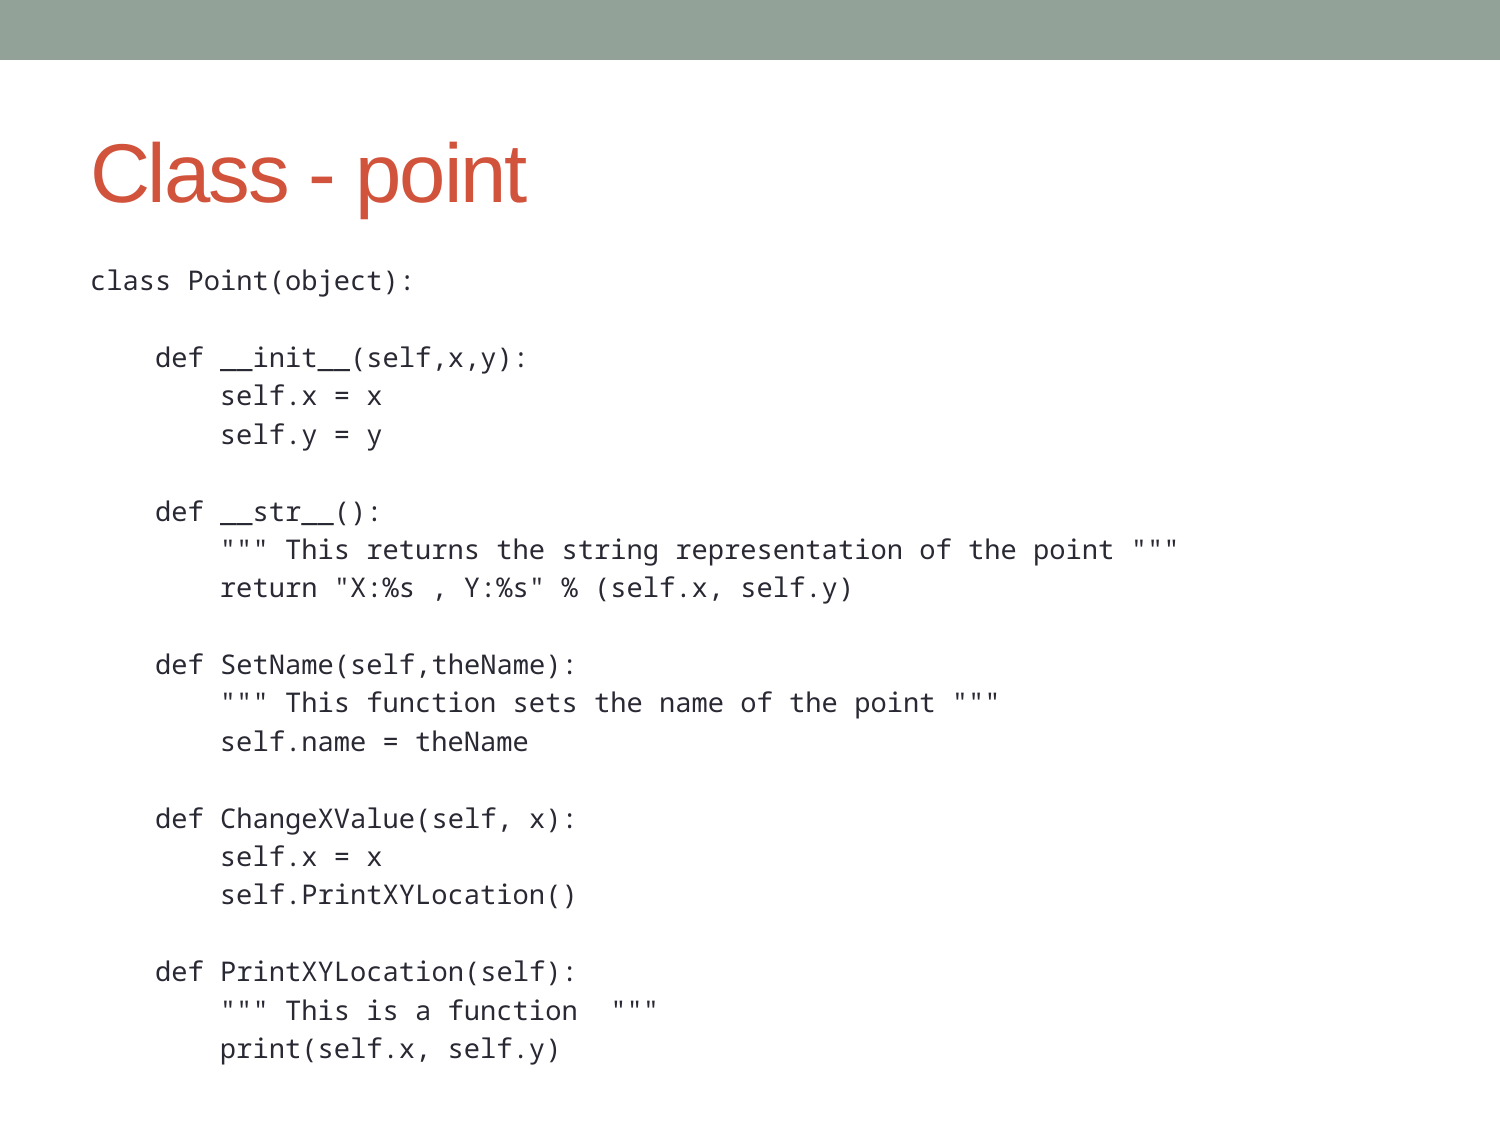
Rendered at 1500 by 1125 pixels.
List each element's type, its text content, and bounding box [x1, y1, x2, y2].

list class Point(object): def __init__(self,x,y): self.x = x self.y = y def __str__(): """ This returns the string representation of the point """ return "X:%s , Y:%s" % (self.x, self.y) def SetName(self,theName): """ This function sets the name of the point """ self.name = theName def ChangeXValue(self, x): self.x = x self.PrintXYLocation() def PrintXYLocation(self): """ This is a function """ print(self.x, self.y) [75, 262, 1426, 1097]
title Class - point [75, 87, 1426, 251]
